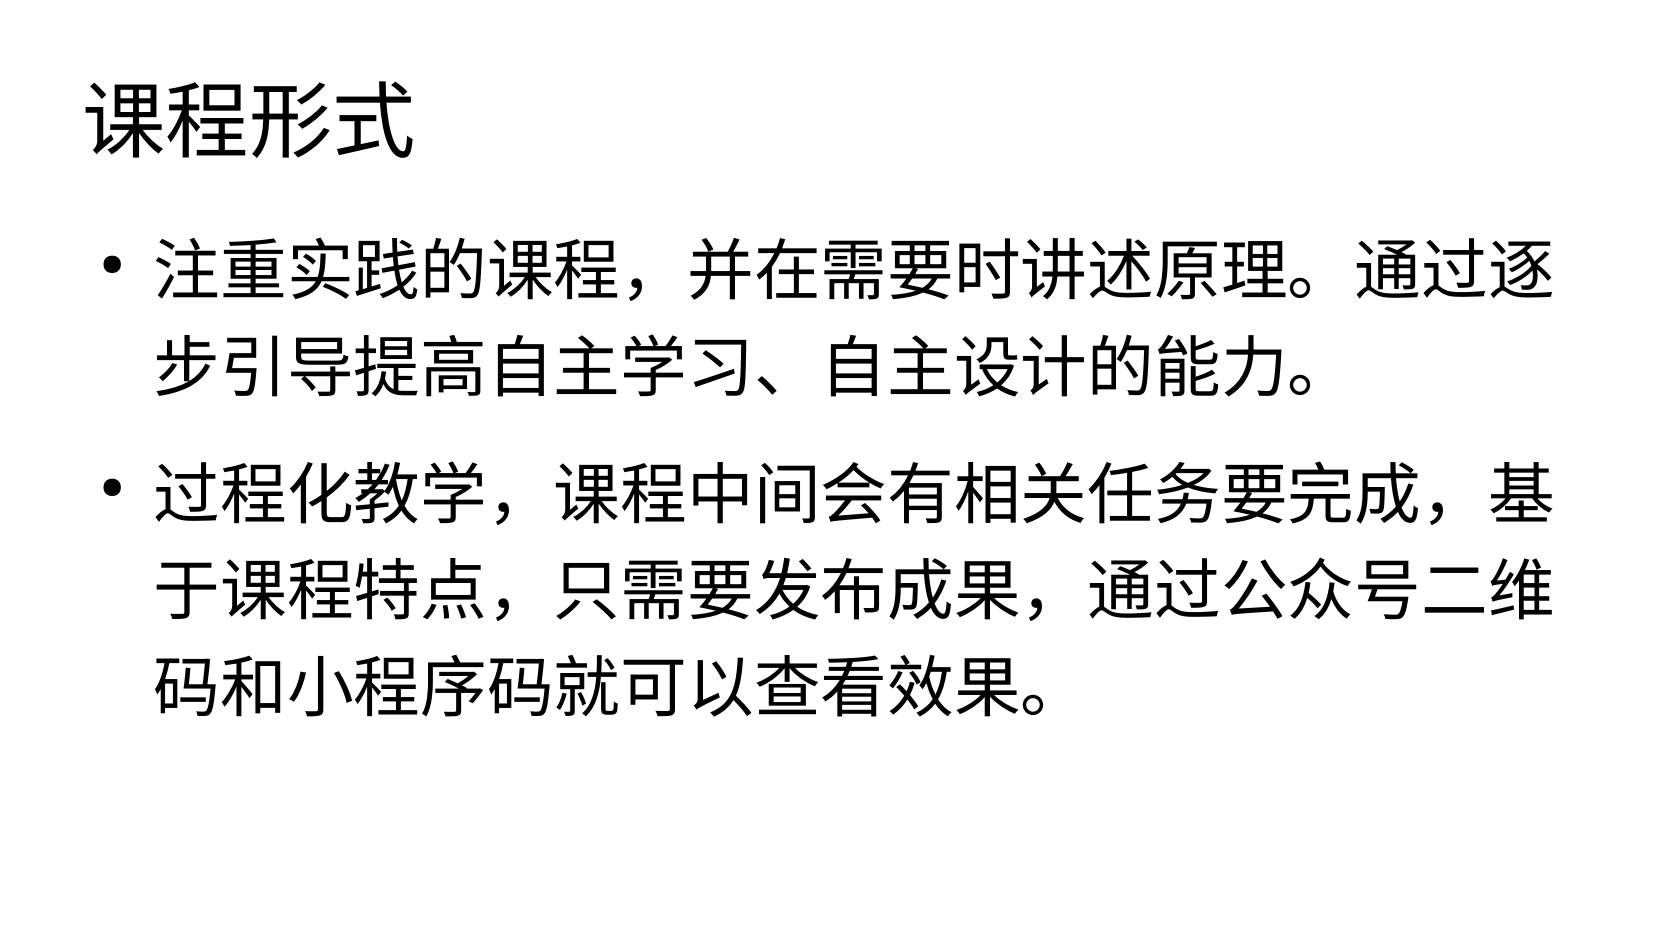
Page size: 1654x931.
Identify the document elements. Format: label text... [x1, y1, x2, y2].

list 注重实践的课程，并在需要时讲述原理。通过逐步引导提高自主学习、自主设计的能力。 过程化教学，课程中间会有相关任务要完成，基于课程特点，只需要发布成果，通过公众号二维码和小程序码就可以查看效果。 [82, 217, 1571, 848]
title 课程形式 [82, 37, 1571, 193]
